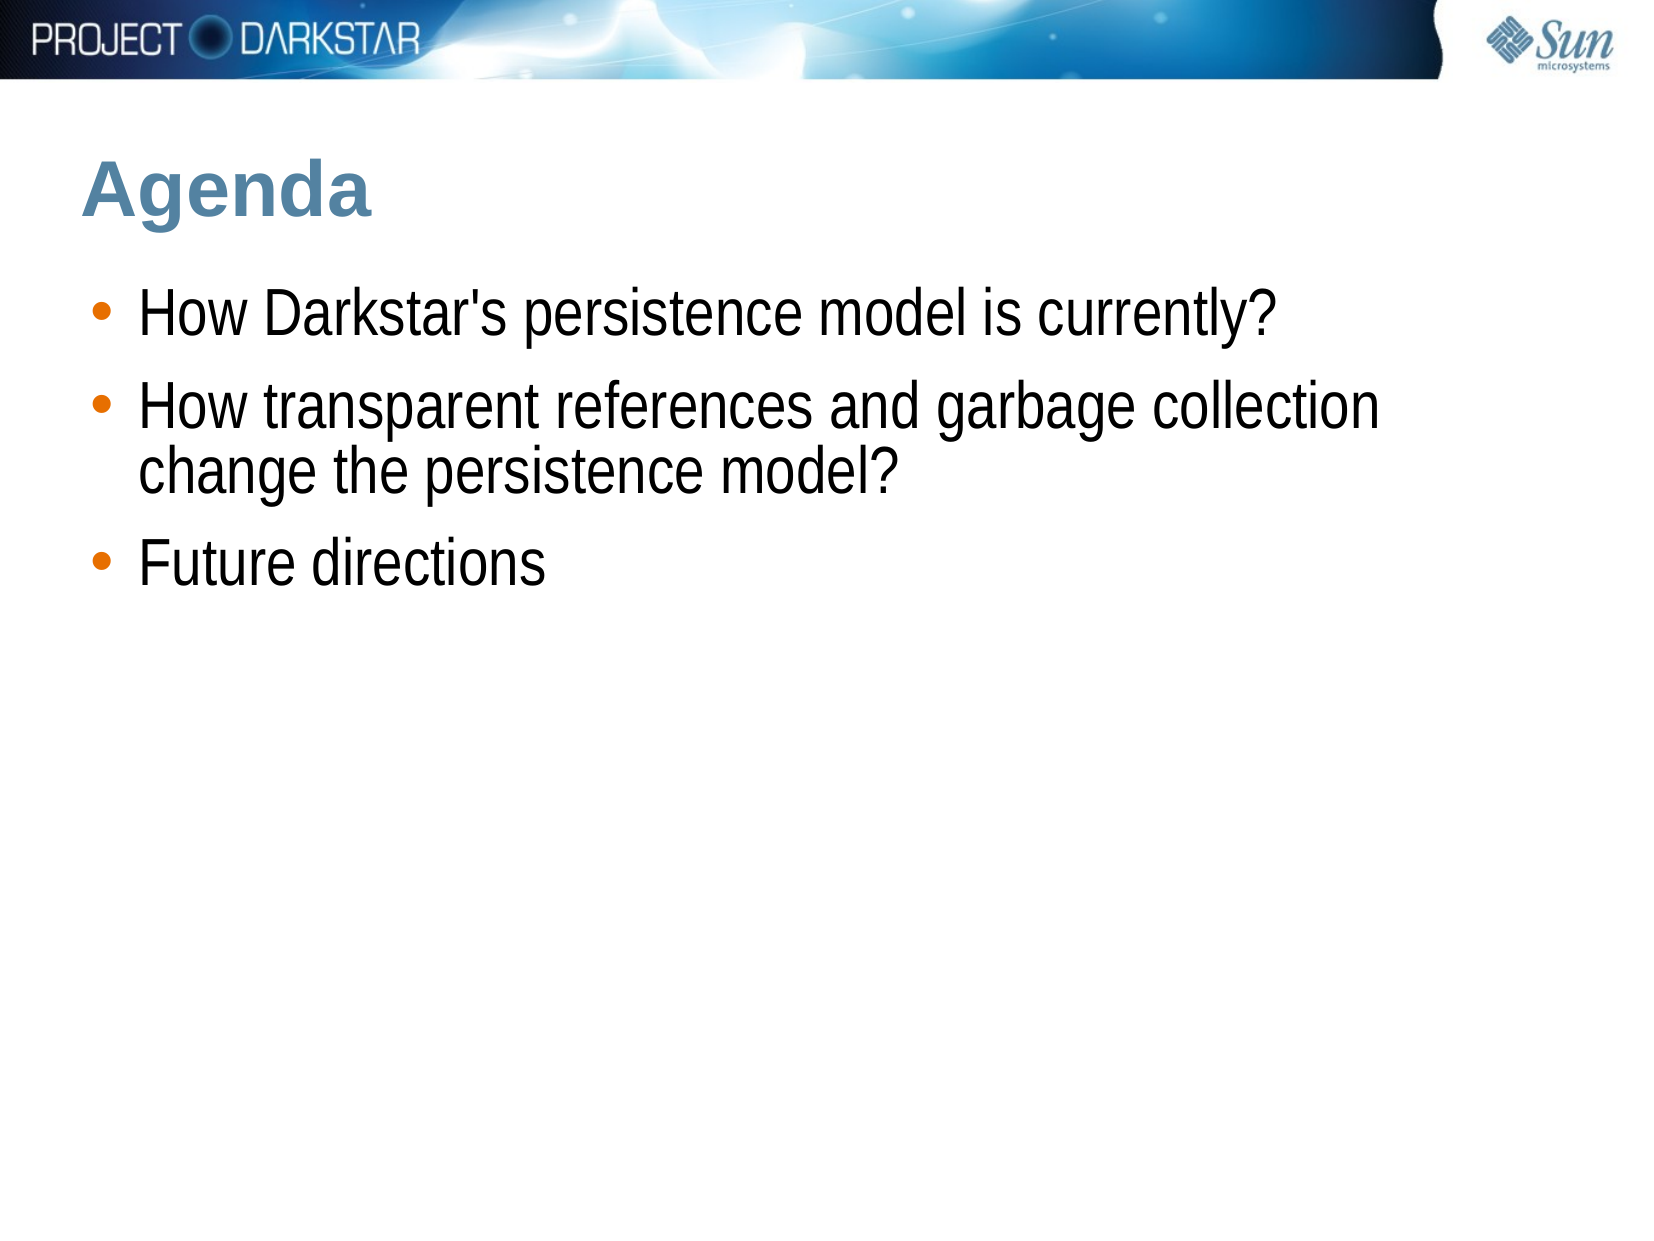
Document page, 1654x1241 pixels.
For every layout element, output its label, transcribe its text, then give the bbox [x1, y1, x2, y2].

title Agenda [80, 135, 1582, 251]
list How Darkstar's persistence model is currently? How transparent references and garbage collection change the persistence model? Future directions [71, 283, 1545, 1121]
picture [0, 0, 1654, 83]
